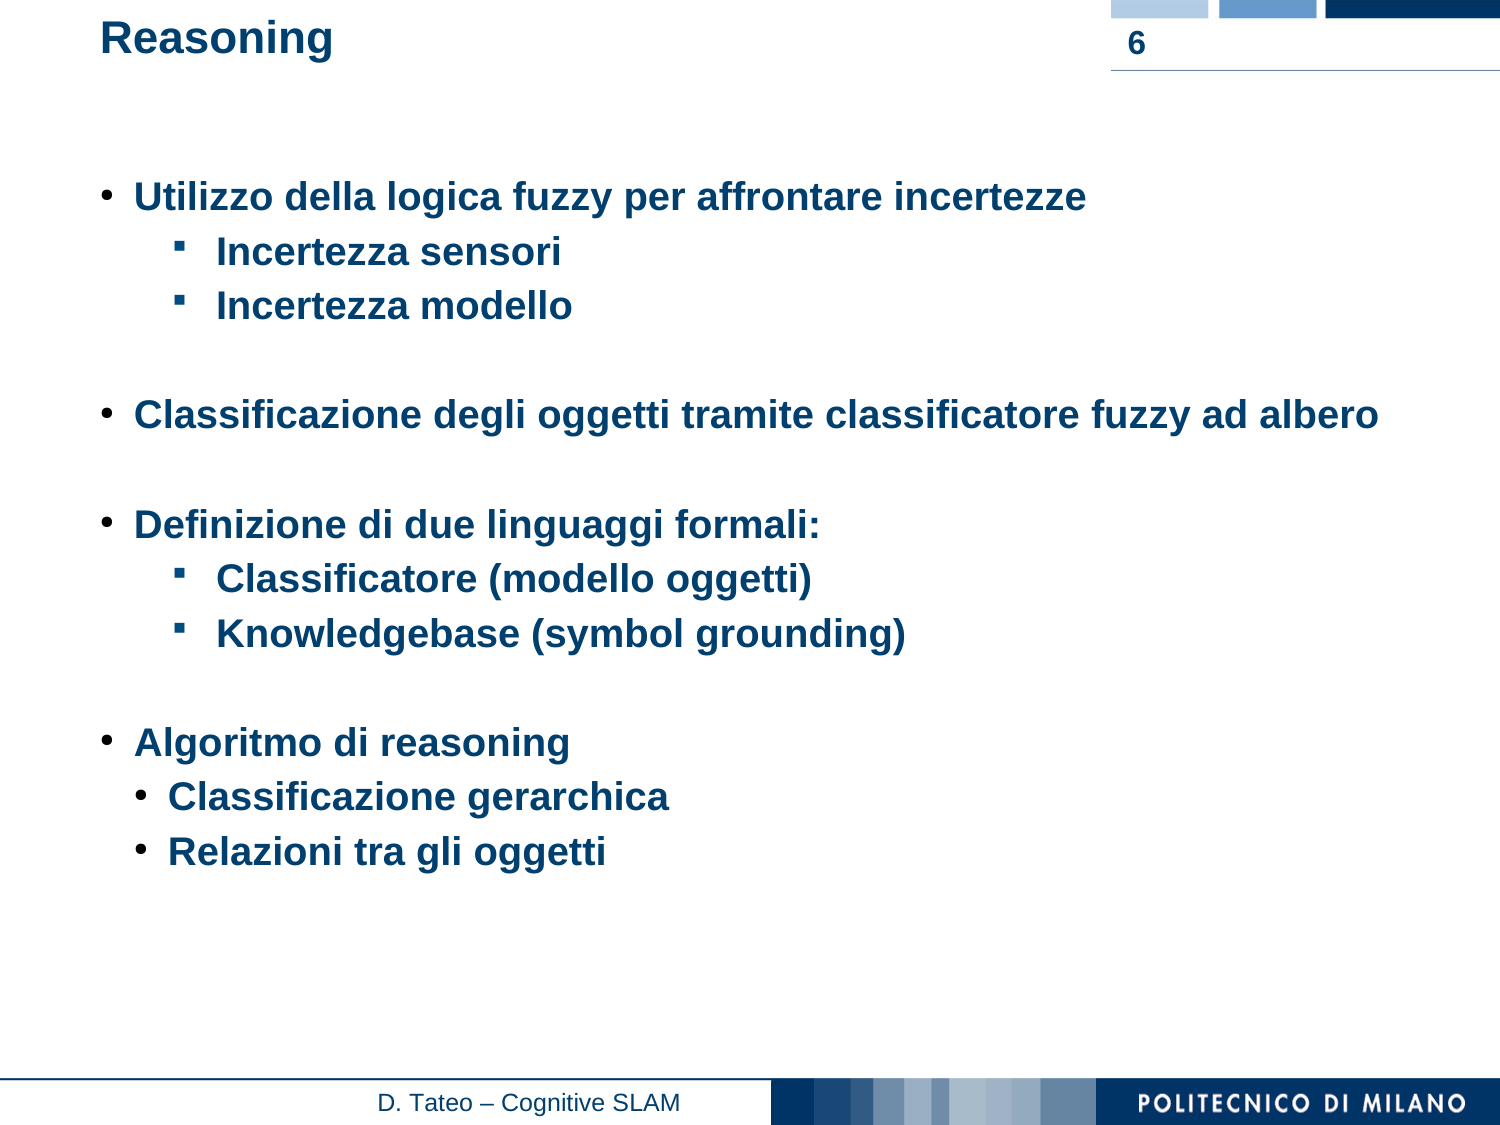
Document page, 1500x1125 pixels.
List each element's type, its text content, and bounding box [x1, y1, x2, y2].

title Reasoning [99, 12, 1075, 150]
picture [0, 1074, 1500, 1125]
list Utilizzo della logica fuzzy per affrontare incertezze Incertezza sensori Incertezza modello Classificazione degli oggetti tramite classificatore fuzzy ad albero Definizione di due linguaggi formali: Classificatore (modello oggetti) Knowledgebase (symbol grounding) Algoritmo di reasoning Classificazione gerarchica Relazioni tra gli oggetti [99, 174, 1450, 987]
picture [1103, 0, 1500, 74]
